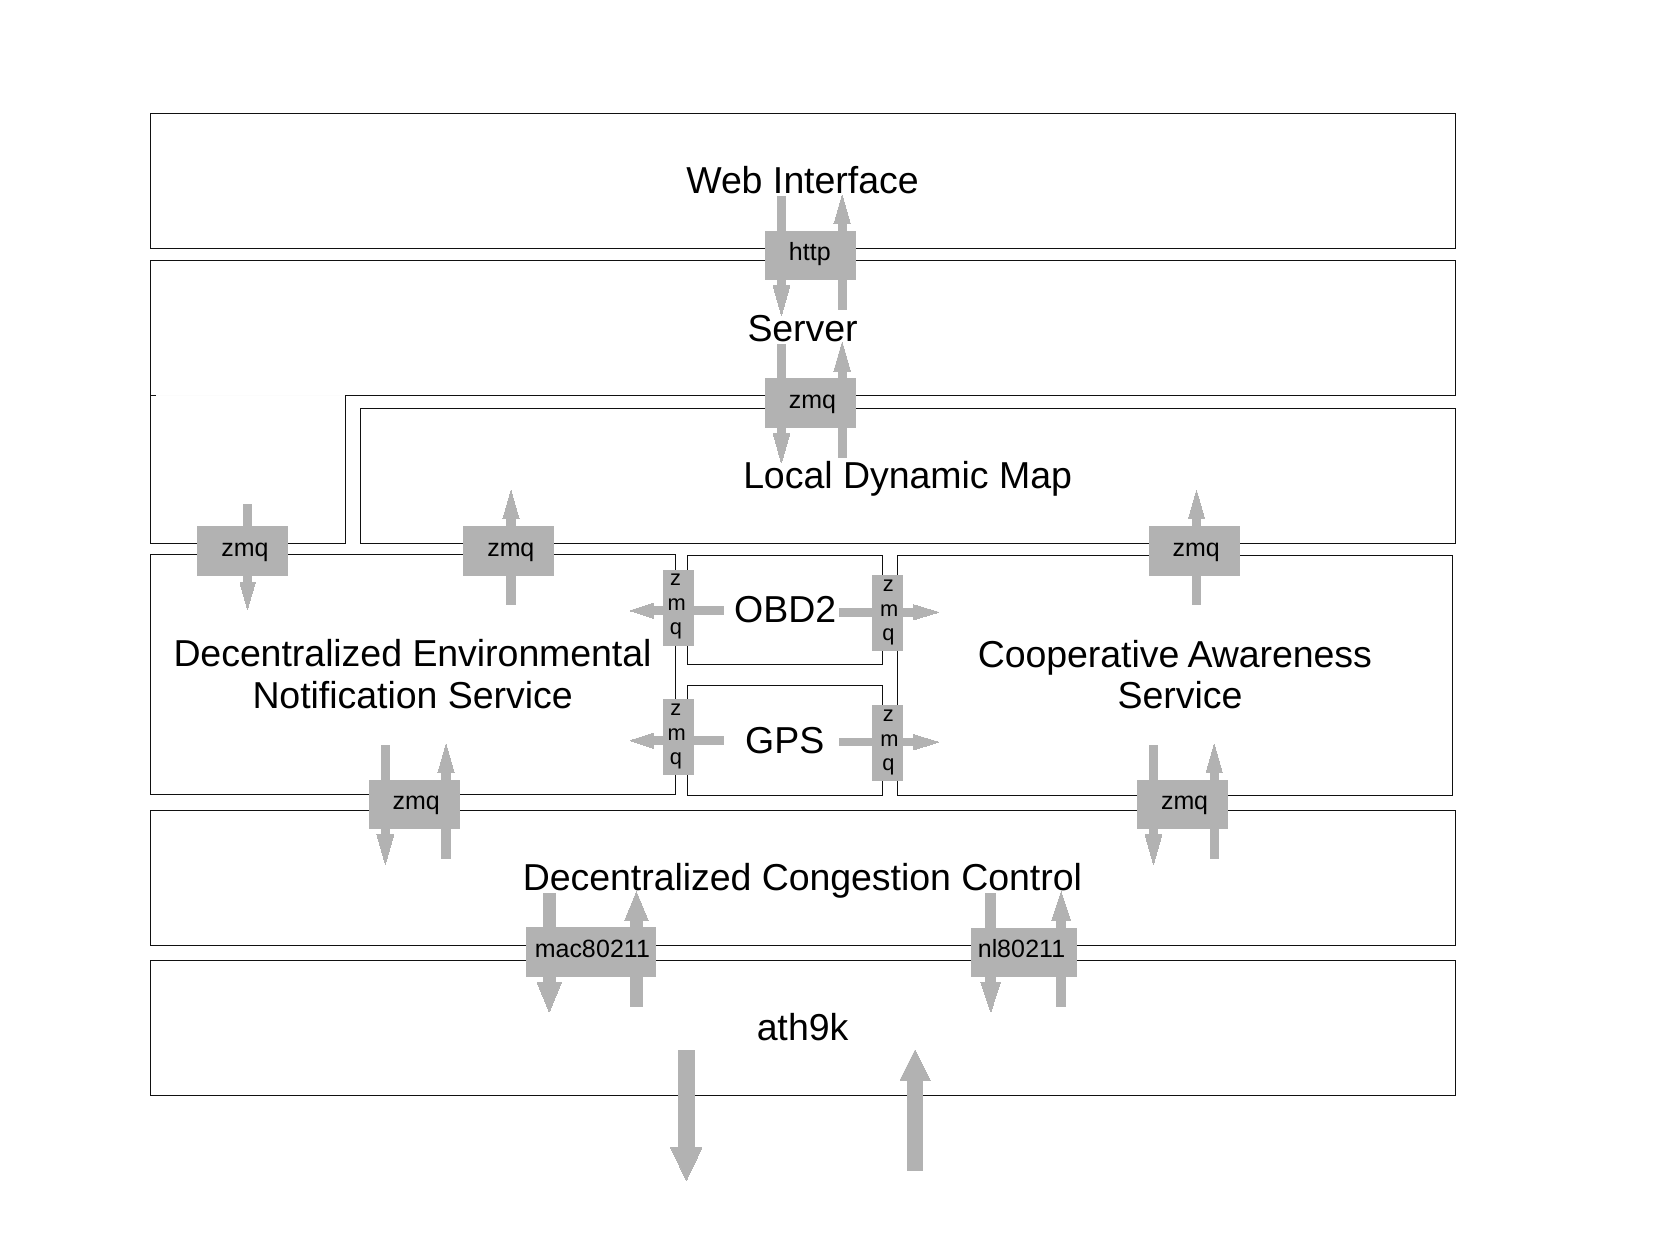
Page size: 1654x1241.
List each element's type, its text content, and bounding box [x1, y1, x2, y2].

text_box z m q [653, 688, 699, 779]
text_box [526, 971, 656, 1012]
text_box [912, 604, 939, 620]
text_box [543, 893, 556, 927]
text_box [1149, 745, 1158, 779]
text_box [630, 603, 652, 618]
text_box [777, 196, 786, 230]
text_box zmq [774, 378, 852, 422]
text_box Web Interface [150, 113, 1456, 249]
text_box [1137, 780, 1228, 865]
text_box z m q [865, 694, 912, 785]
text_box [1149, 526, 1240, 605]
text_box zmq [472, 525, 550, 569]
text_box ath9k [150, 960, 1456, 1096]
text_box [985, 893, 996, 927]
text_box [833, 195, 851, 230]
text_box zmq [1158, 525, 1235, 569]
text_box [1188, 490, 1205, 525]
text_box Server [150, 260, 1456, 396]
text_box OBD2 [687, 555, 883, 665]
text_box z m q [652, 558, 699, 649]
text_box Cooperative Awareness Service [897, 555, 1453, 796]
text_box Local Dynamic Map [360, 408, 1456, 544]
text_box zmq [1146, 779, 1224, 823]
text_box [839, 608, 865, 617]
text_box [463, 526, 554, 605]
text_box [839, 738, 865, 746]
text_box zmq [378, 779, 455, 823]
text_box [971, 971, 1077, 1012]
text_box [833, 342, 851, 378]
text_box [699, 606, 724, 615]
text_box [150, 390, 346, 610]
text_box [624, 891, 649, 927]
text_box [630, 733, 653, 749]
text_box [369, 780, 460, 865]
text_box GPS [687, 685, 883, 796]
text_box [699, 736, 724, 745]
text_box http [774, 230, 857, 274]
text_box Decentralized Environmental Notification Service [150, 554, 676, 795]
text_box [1206, 744, 1223, 779]
text_box [502, 490, 520, 525]
text_box mac80211 [520, 927, 668, 971]
text_box z m q [865, 564, 912, 655]
text_box [777, 344, 786, 378]
text_box zmq [206, 525, 284, 569]
text_box [900, 1050, 931, 1171]
text_box Decentralized Congestion Control [150, 810, 1456, 946]
text_box [381, 745, 390, 779]
text_box nl80211 [963, 927, 1083, 971]
text_box [765, 378, 856, 463]
text_box [912, 734, 939, 750]
text_box [437, 744, 455, 779]
text_box [765, 231, 856, 316]
text_box [670, 1050, 702, 1181]
text_box [1051, 891, 1071, 927]
